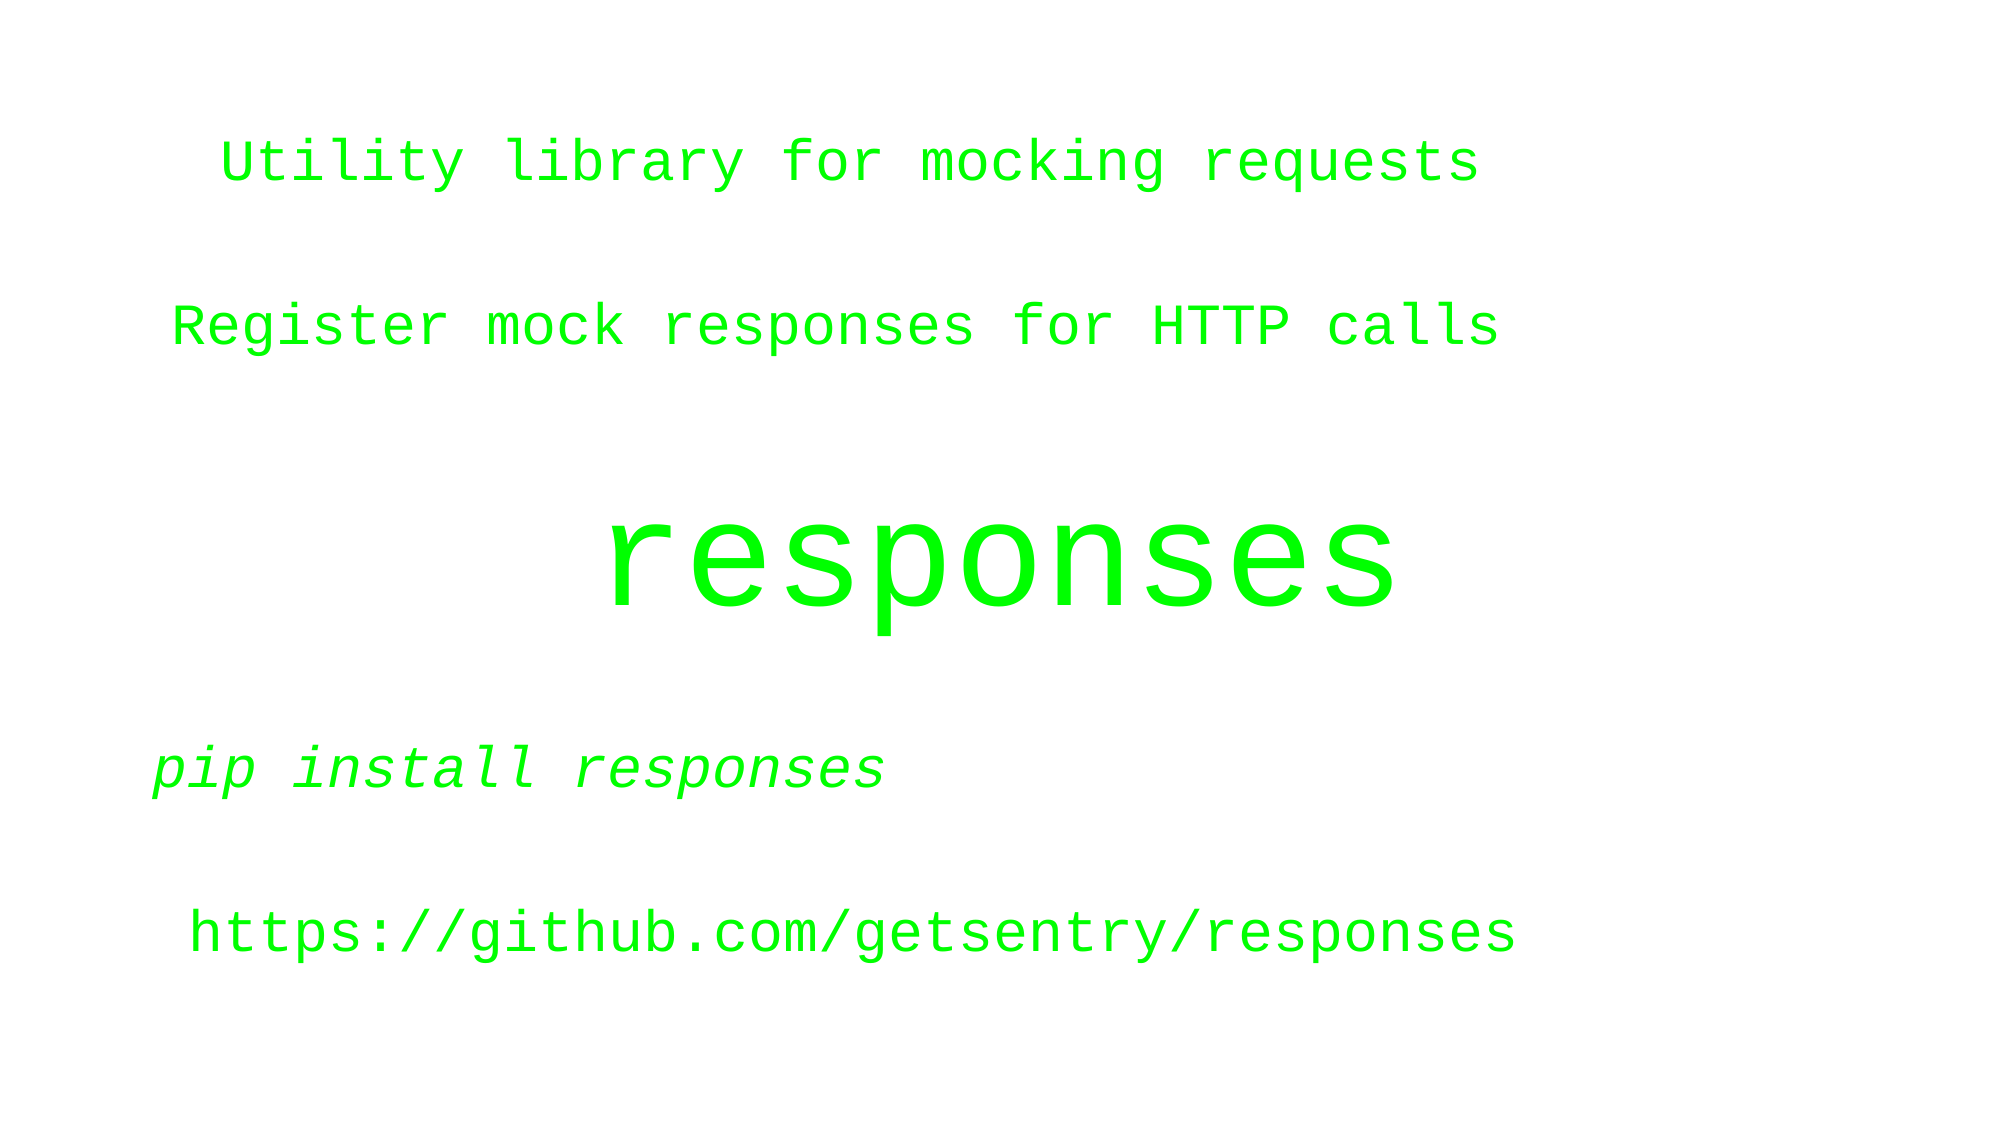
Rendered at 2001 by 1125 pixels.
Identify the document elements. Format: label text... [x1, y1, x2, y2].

text_box pip install responses [137, 721, 1863, 808]
text_box https://github.com/getsentry/responses [173, 885, 1900, 972]
text_box Utility library for mocking requests [205, 114, 1918, 201]
text_box Register mock responses for HTTP calls [156, 279, 1974, 365]
title responses [0, 59, 2000, 1055]
